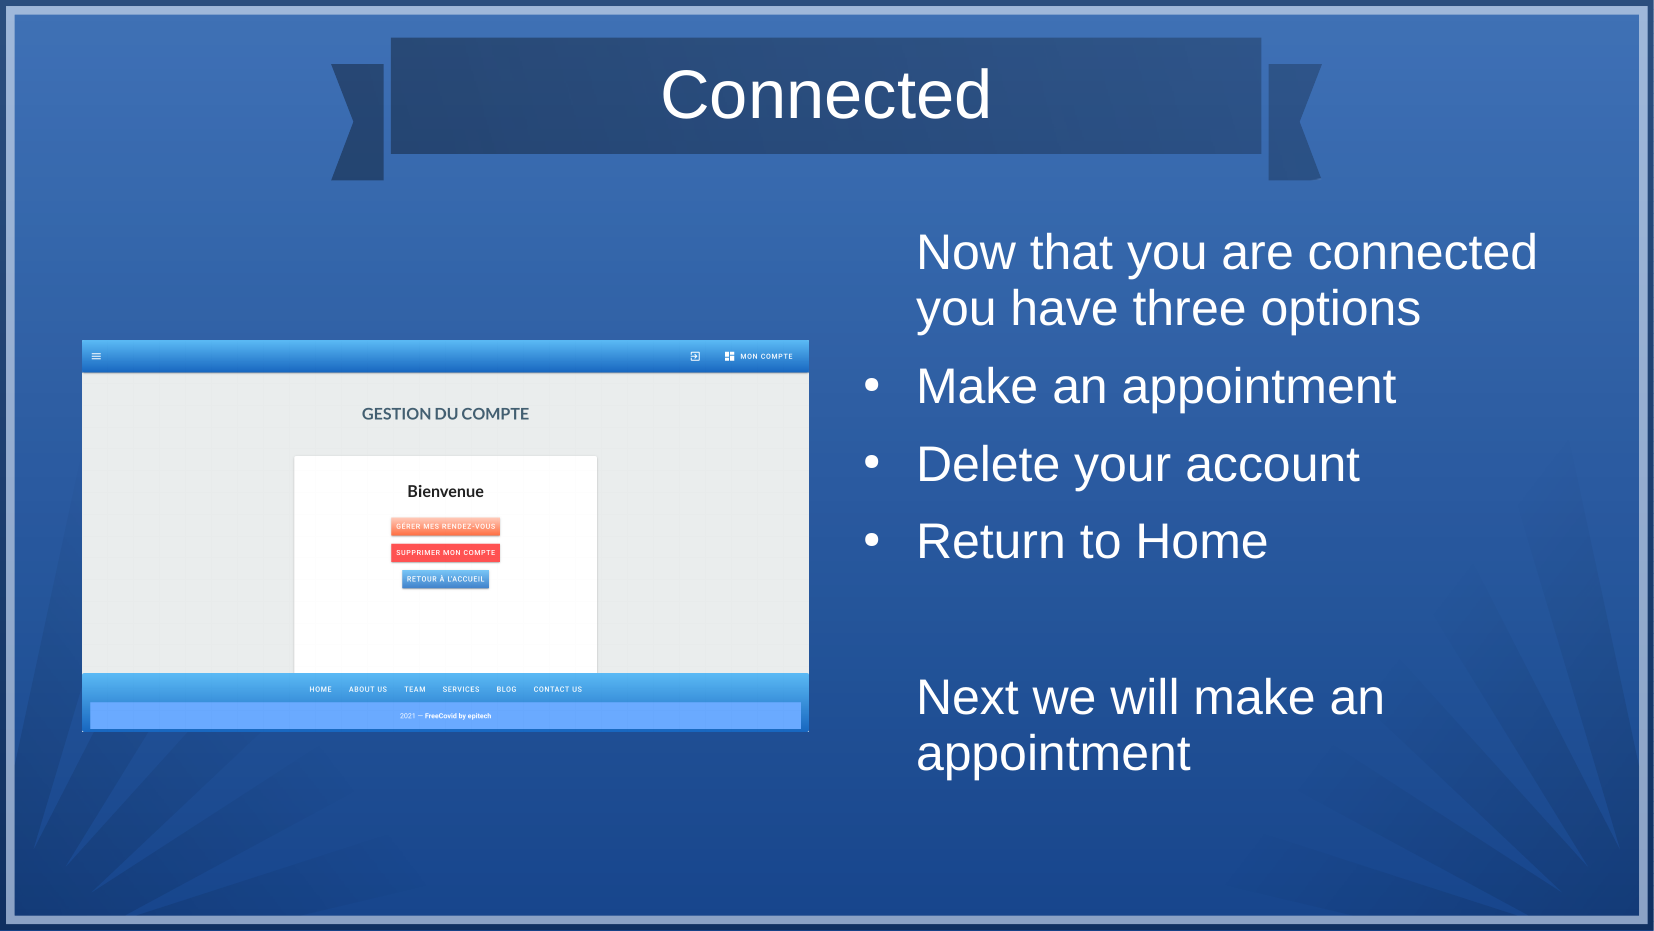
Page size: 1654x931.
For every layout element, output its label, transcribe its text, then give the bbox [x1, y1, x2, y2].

title Connected [389, 35, 1264, 154]
list Now that you are connected you have three options Make an appointment Delete your account Return to Home Next we will make an appointment [845, 224, 1572, 848]
picture [82, 340, 809, 732]
